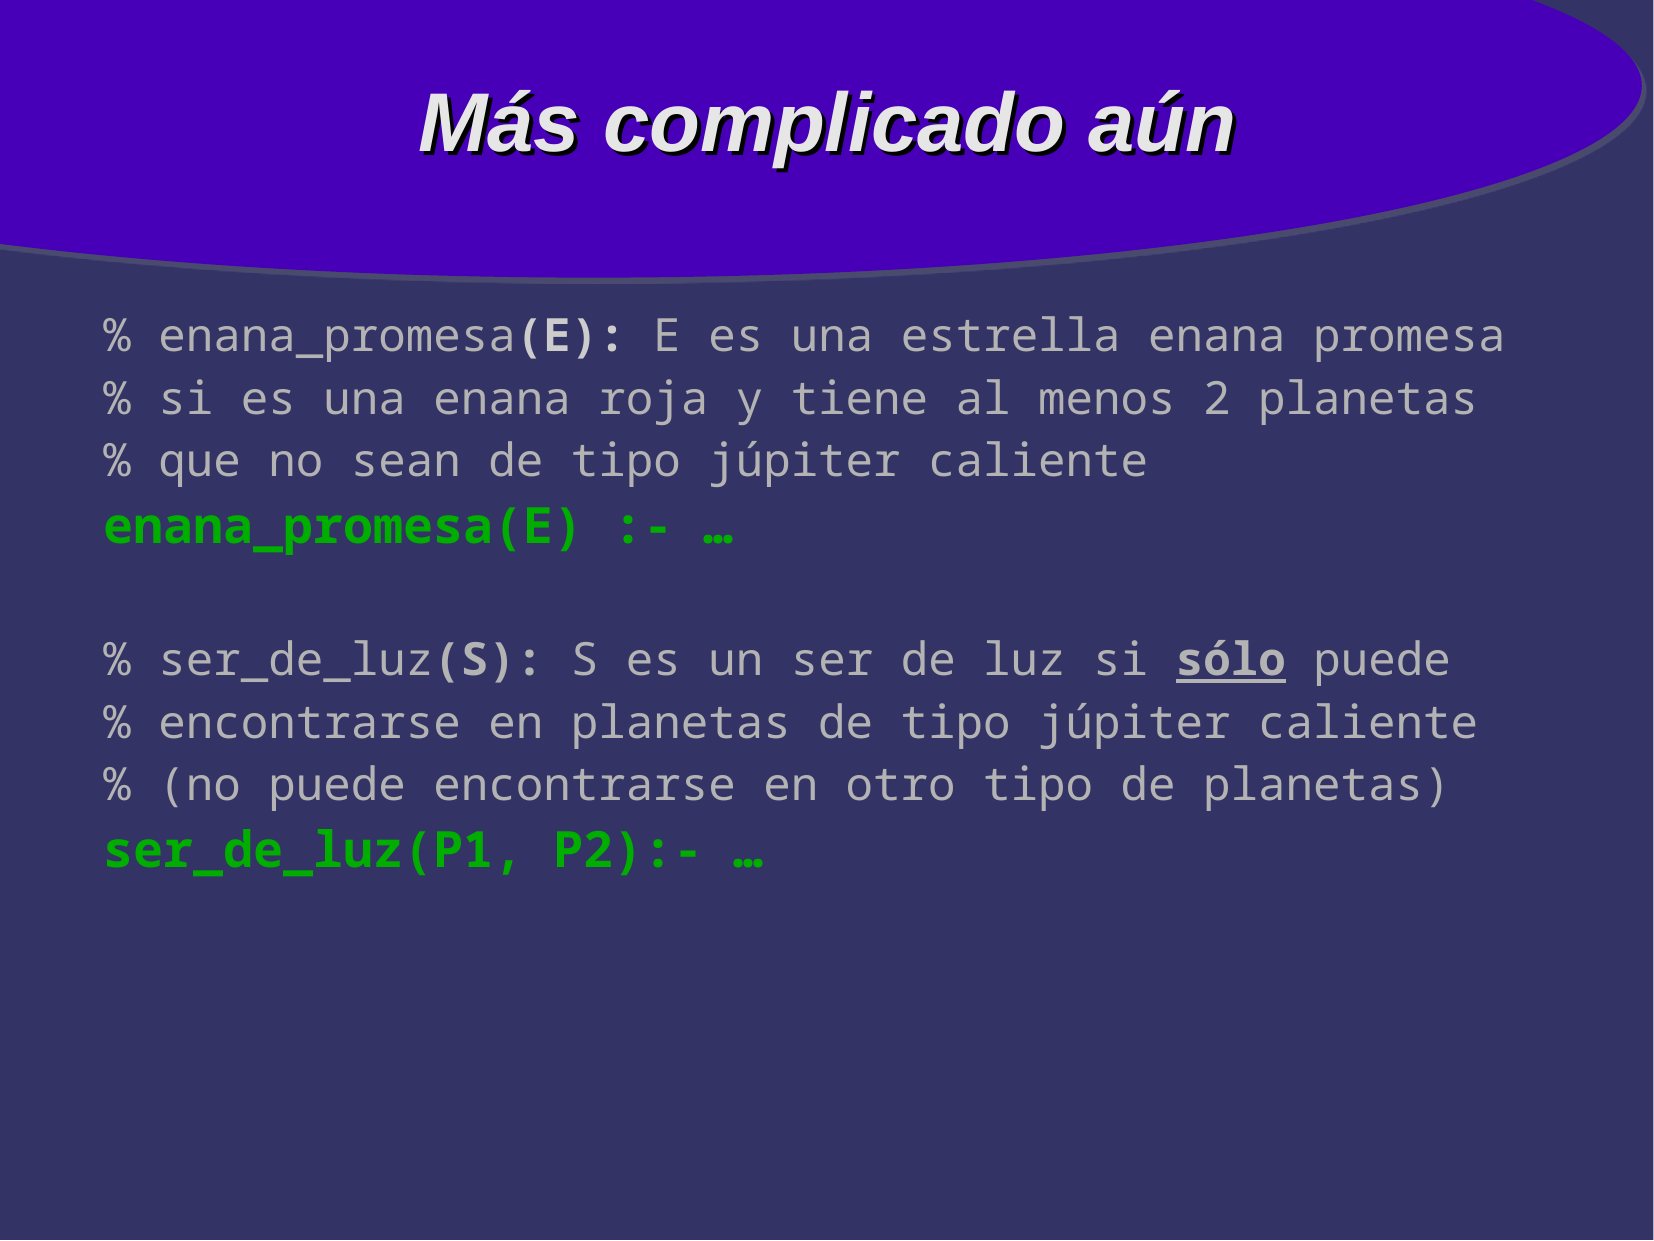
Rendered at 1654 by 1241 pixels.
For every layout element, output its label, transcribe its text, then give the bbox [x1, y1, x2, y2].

text_box % enana_promesa(E): E es una estrella enana promesa % si es una enana roja y tiene al menos 2 planetas % que no sean de tipo júpiter caliente enana_promesa(E) :- … % ser_de_luz(S): S es un ser de luz si sólo puede % encontrarse en planetas de tipo júpiter caliente % (no puede encontrarse en otro tipo de planetas) ser_de_luz(P1, P2):- … [88, 295, 1595, 1232]
title Más complicado aún [121, 19, 1534, 227]
